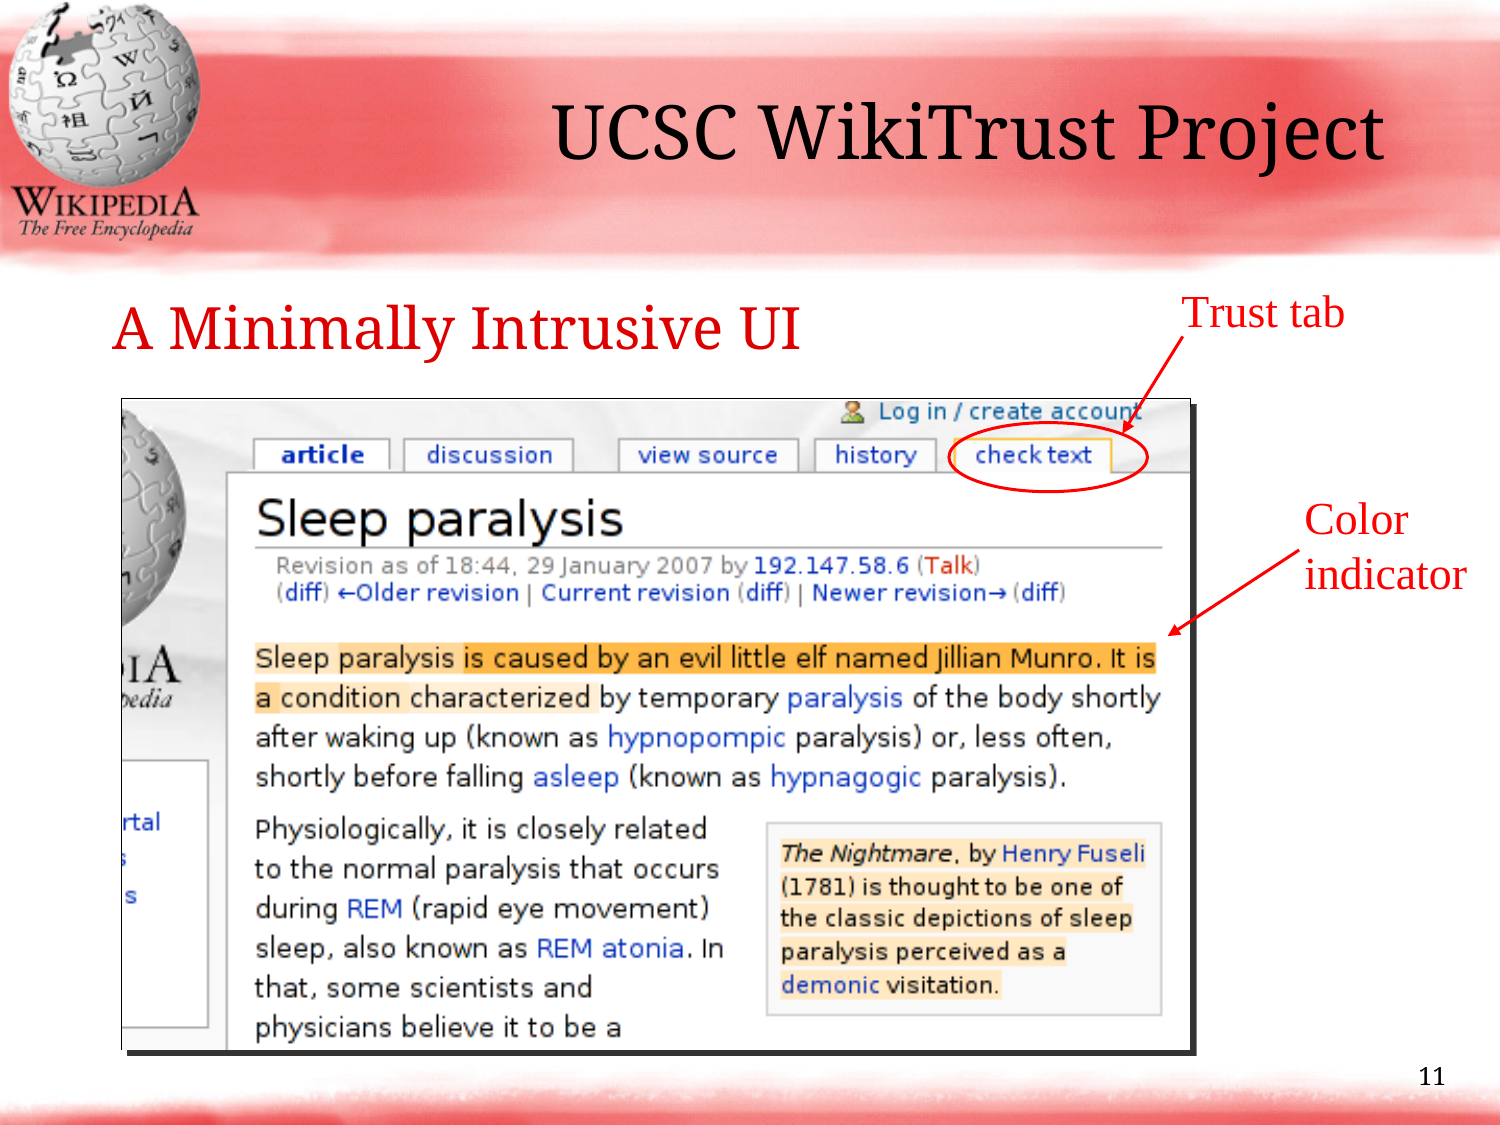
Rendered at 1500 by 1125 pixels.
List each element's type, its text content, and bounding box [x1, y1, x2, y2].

list A Minimally Intrusive UI [951, 425, 1145, 490]
text_box Trust tab [1162, 269, 1365, 349]
text_box Color indicator [1285, 476, 1487, 611]
list A Minimally Intrusive UI [112, 287, 1387, 1035]
title UCSC WikiTrust Project [112, 44, 1387, 217]
picture [0, 0, 1500, 1125]
